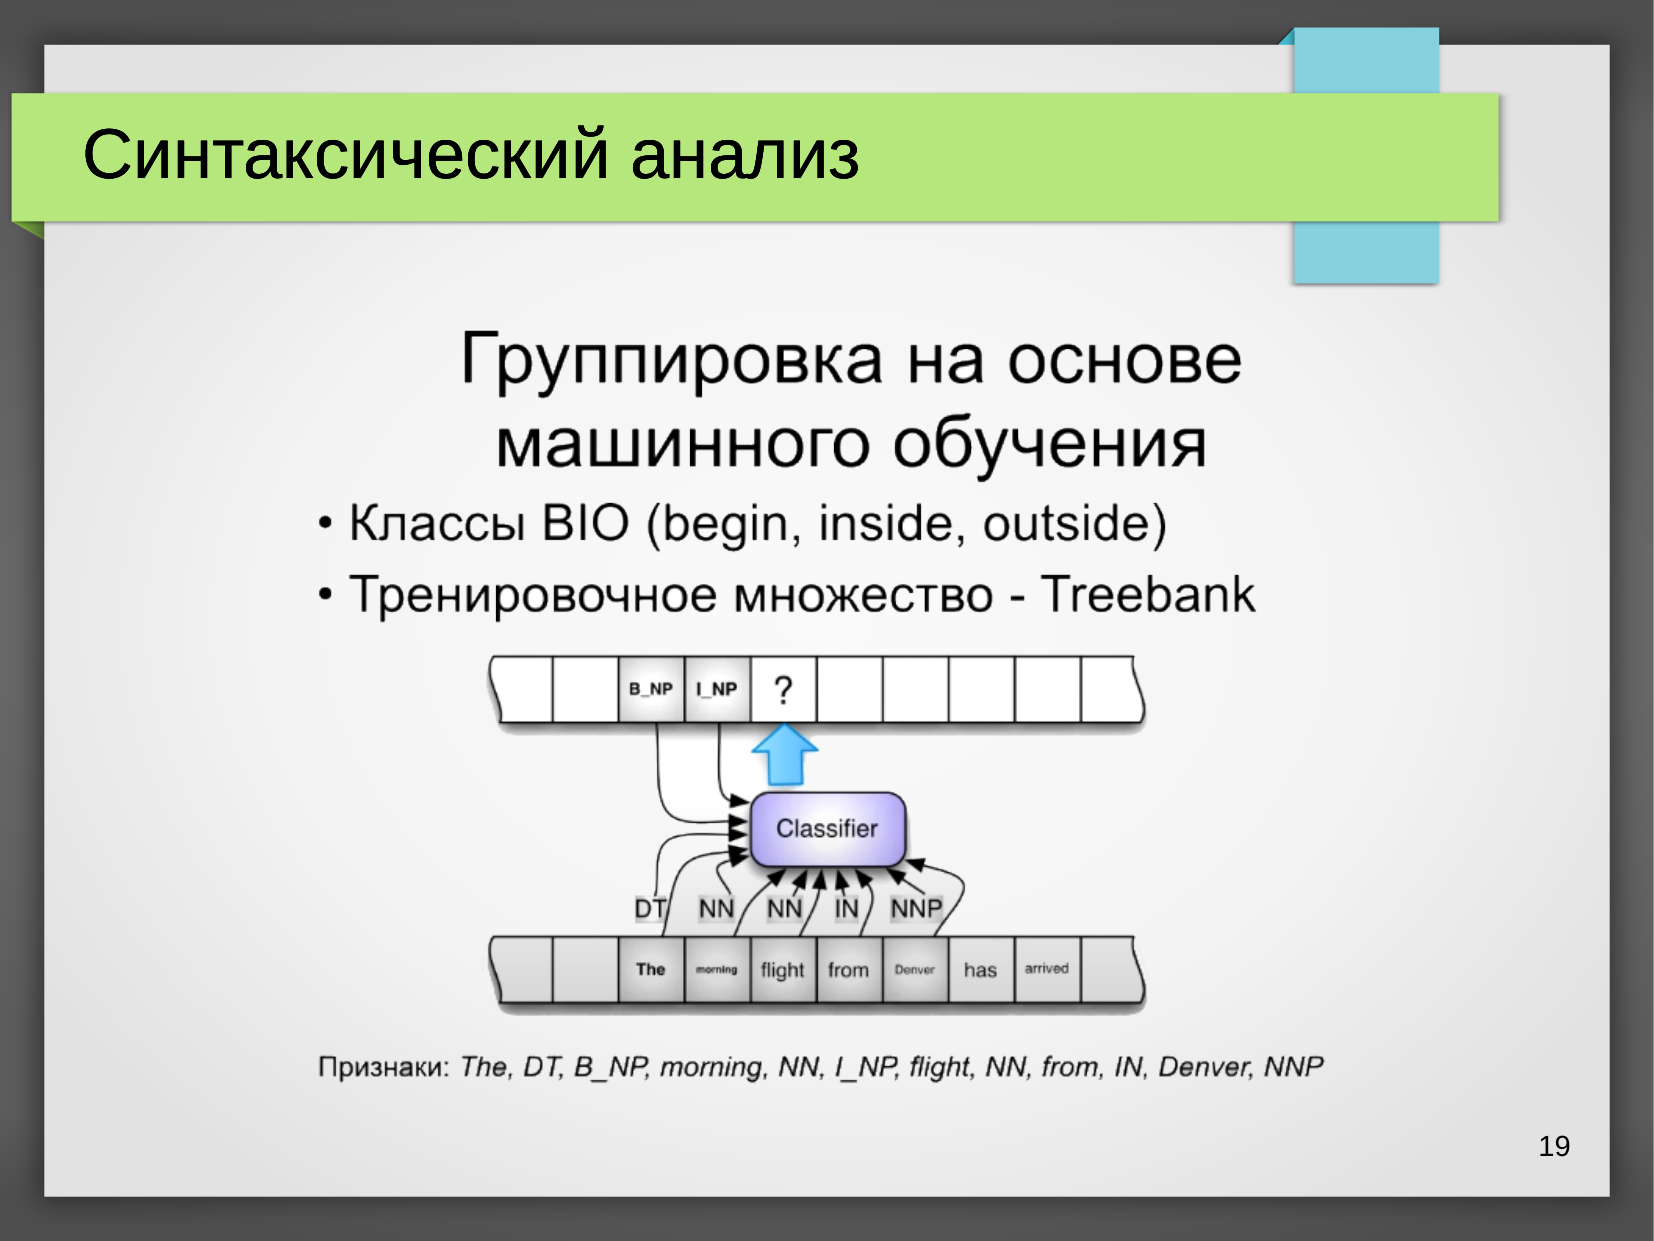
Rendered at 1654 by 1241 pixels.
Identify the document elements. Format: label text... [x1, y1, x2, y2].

picture [0, 0, 1654, 1241]
title Синтаксический анализ [82, 114, 993, 194]
